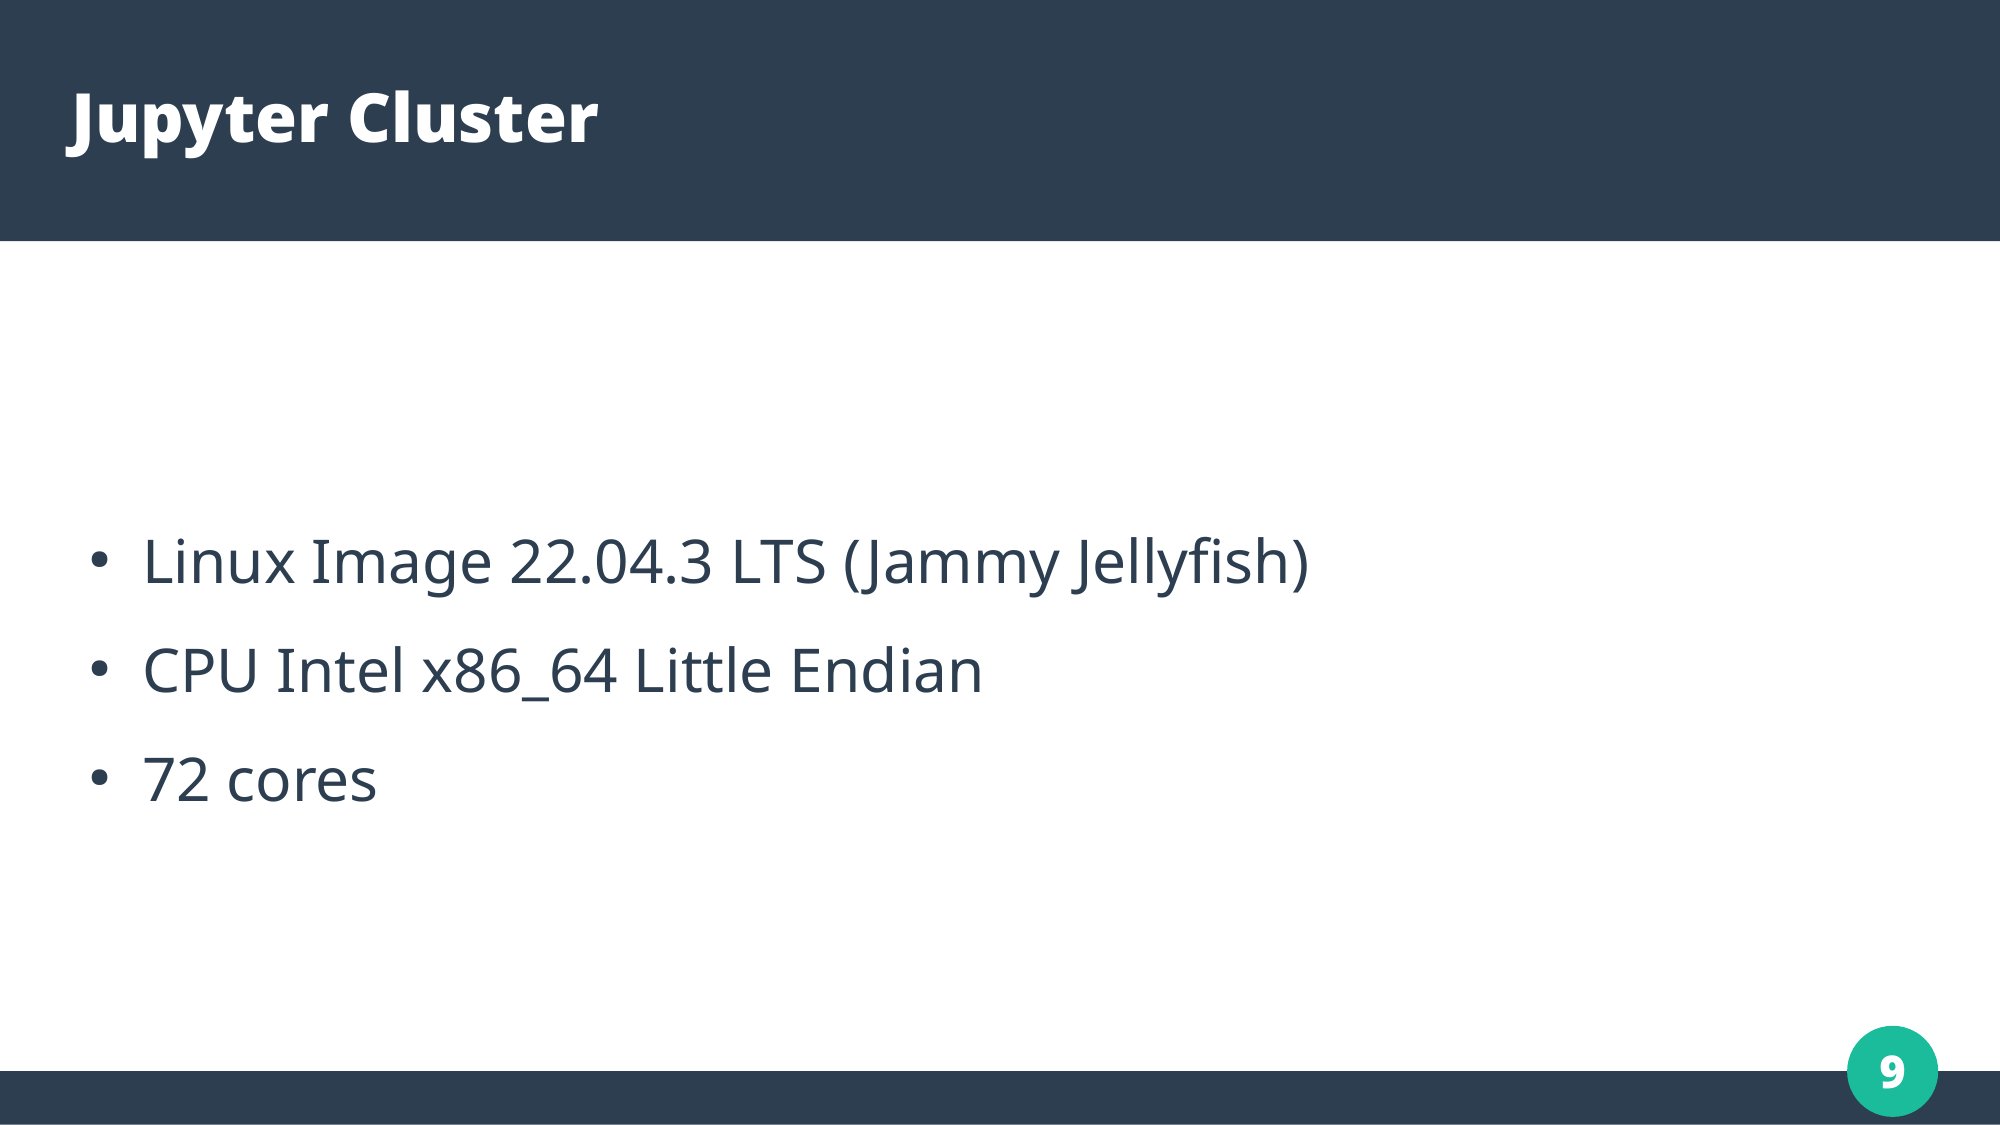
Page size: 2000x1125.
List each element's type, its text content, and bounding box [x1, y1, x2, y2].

list Linux Image 22.04.3 LTS (Jammy Jellyfish) CPU Intel x86_64 Little Endian 72 cores [71, 294, 1929, 1045]
title Jupyter Cluster [71, 44, 1929, 188]
